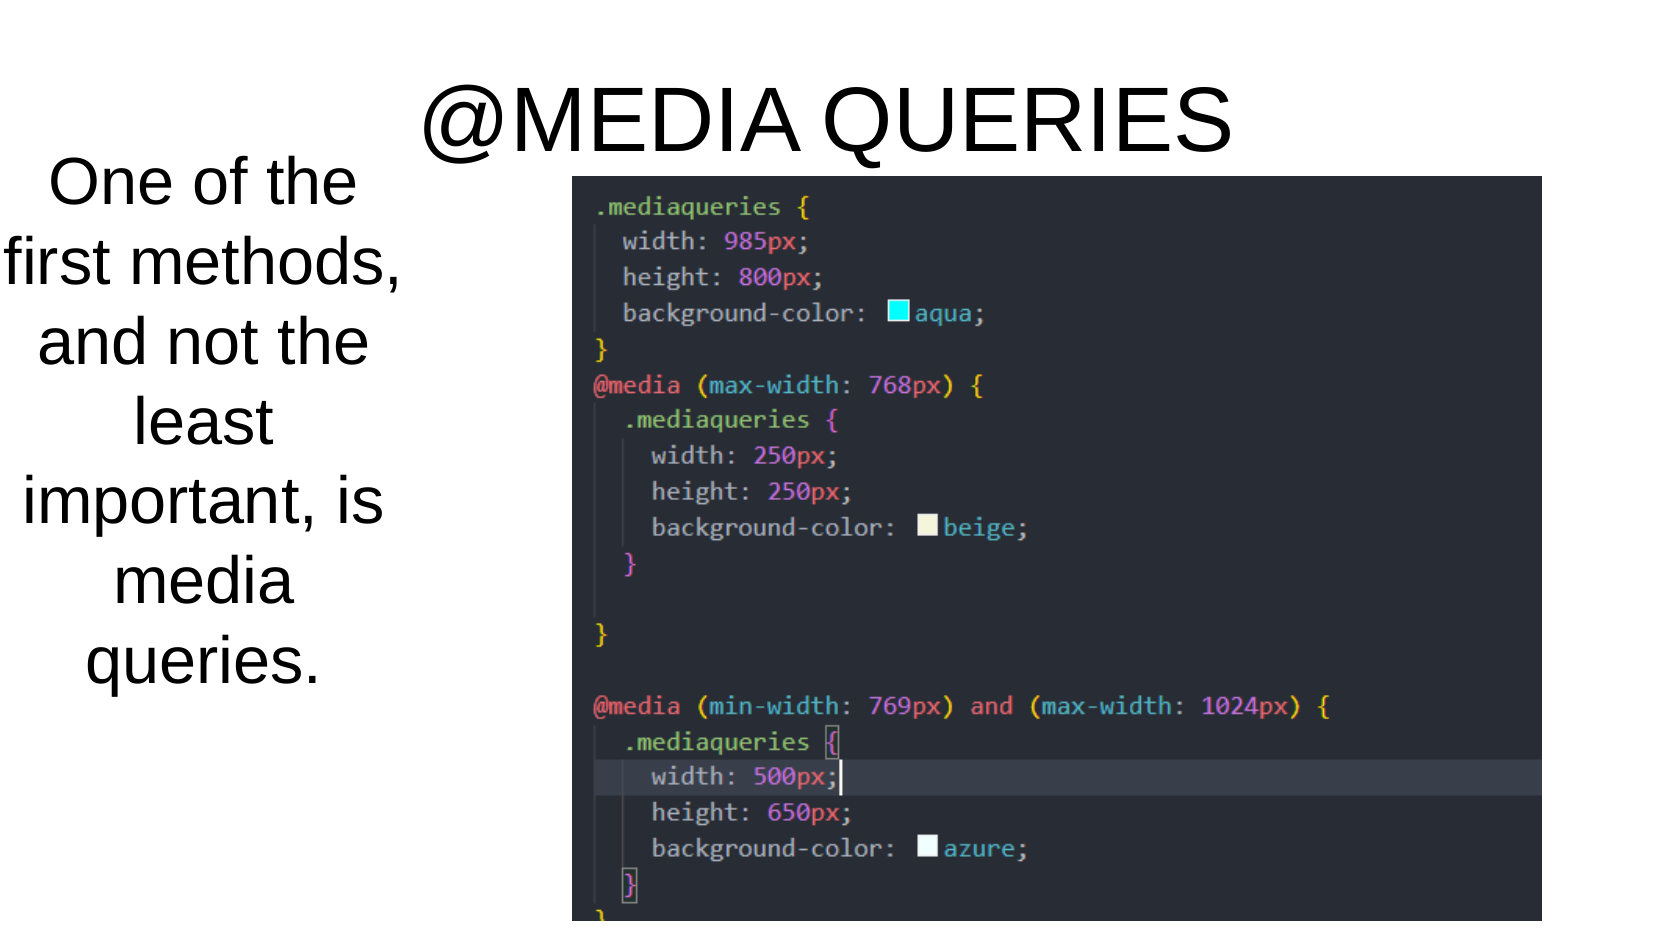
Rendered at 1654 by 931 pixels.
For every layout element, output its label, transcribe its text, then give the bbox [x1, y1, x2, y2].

subtitle One of the first methods, and not the least important, is media queries. [0, 147, 414, 688]
picture [572, 176, 1542, 921]
title @MEDIA QUERIES [82, 37, 1571, 193]
